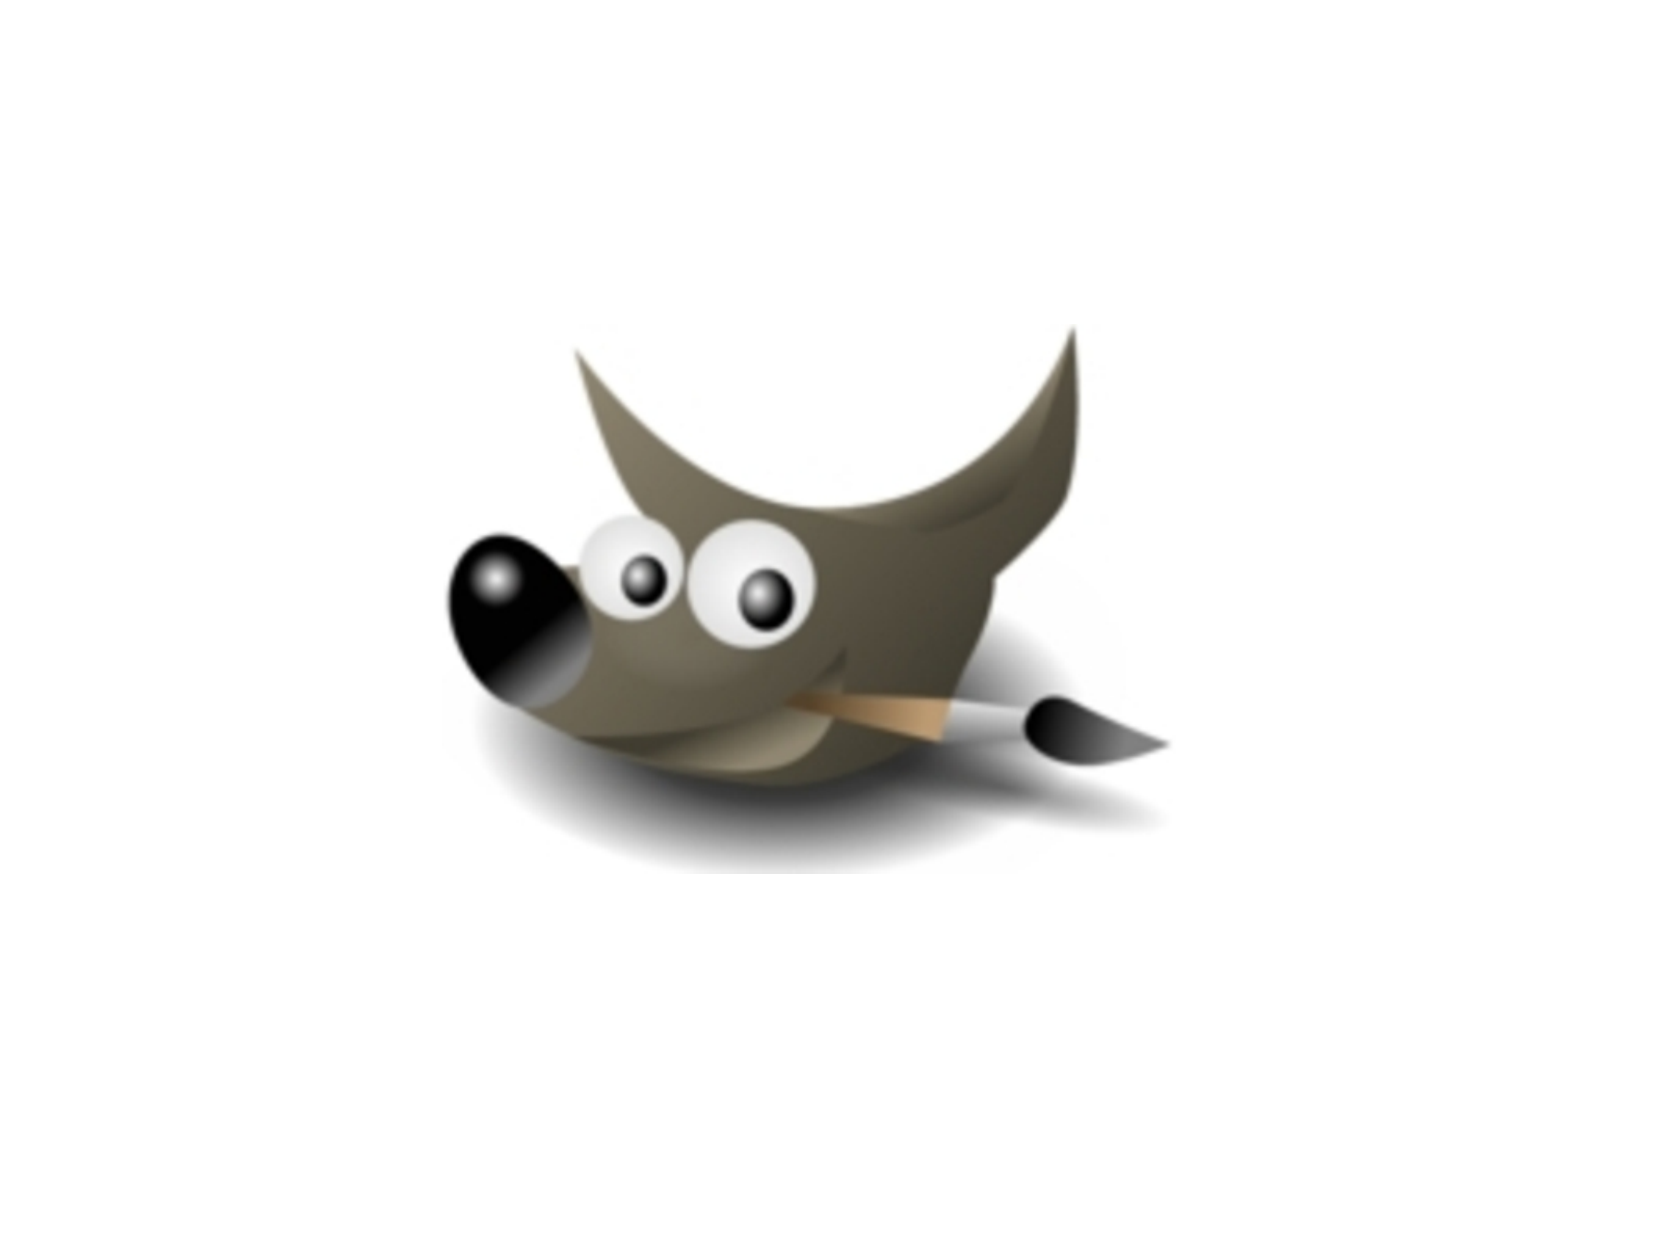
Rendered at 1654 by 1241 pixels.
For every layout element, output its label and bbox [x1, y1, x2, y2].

picture [442, 324, 1176, 874]
